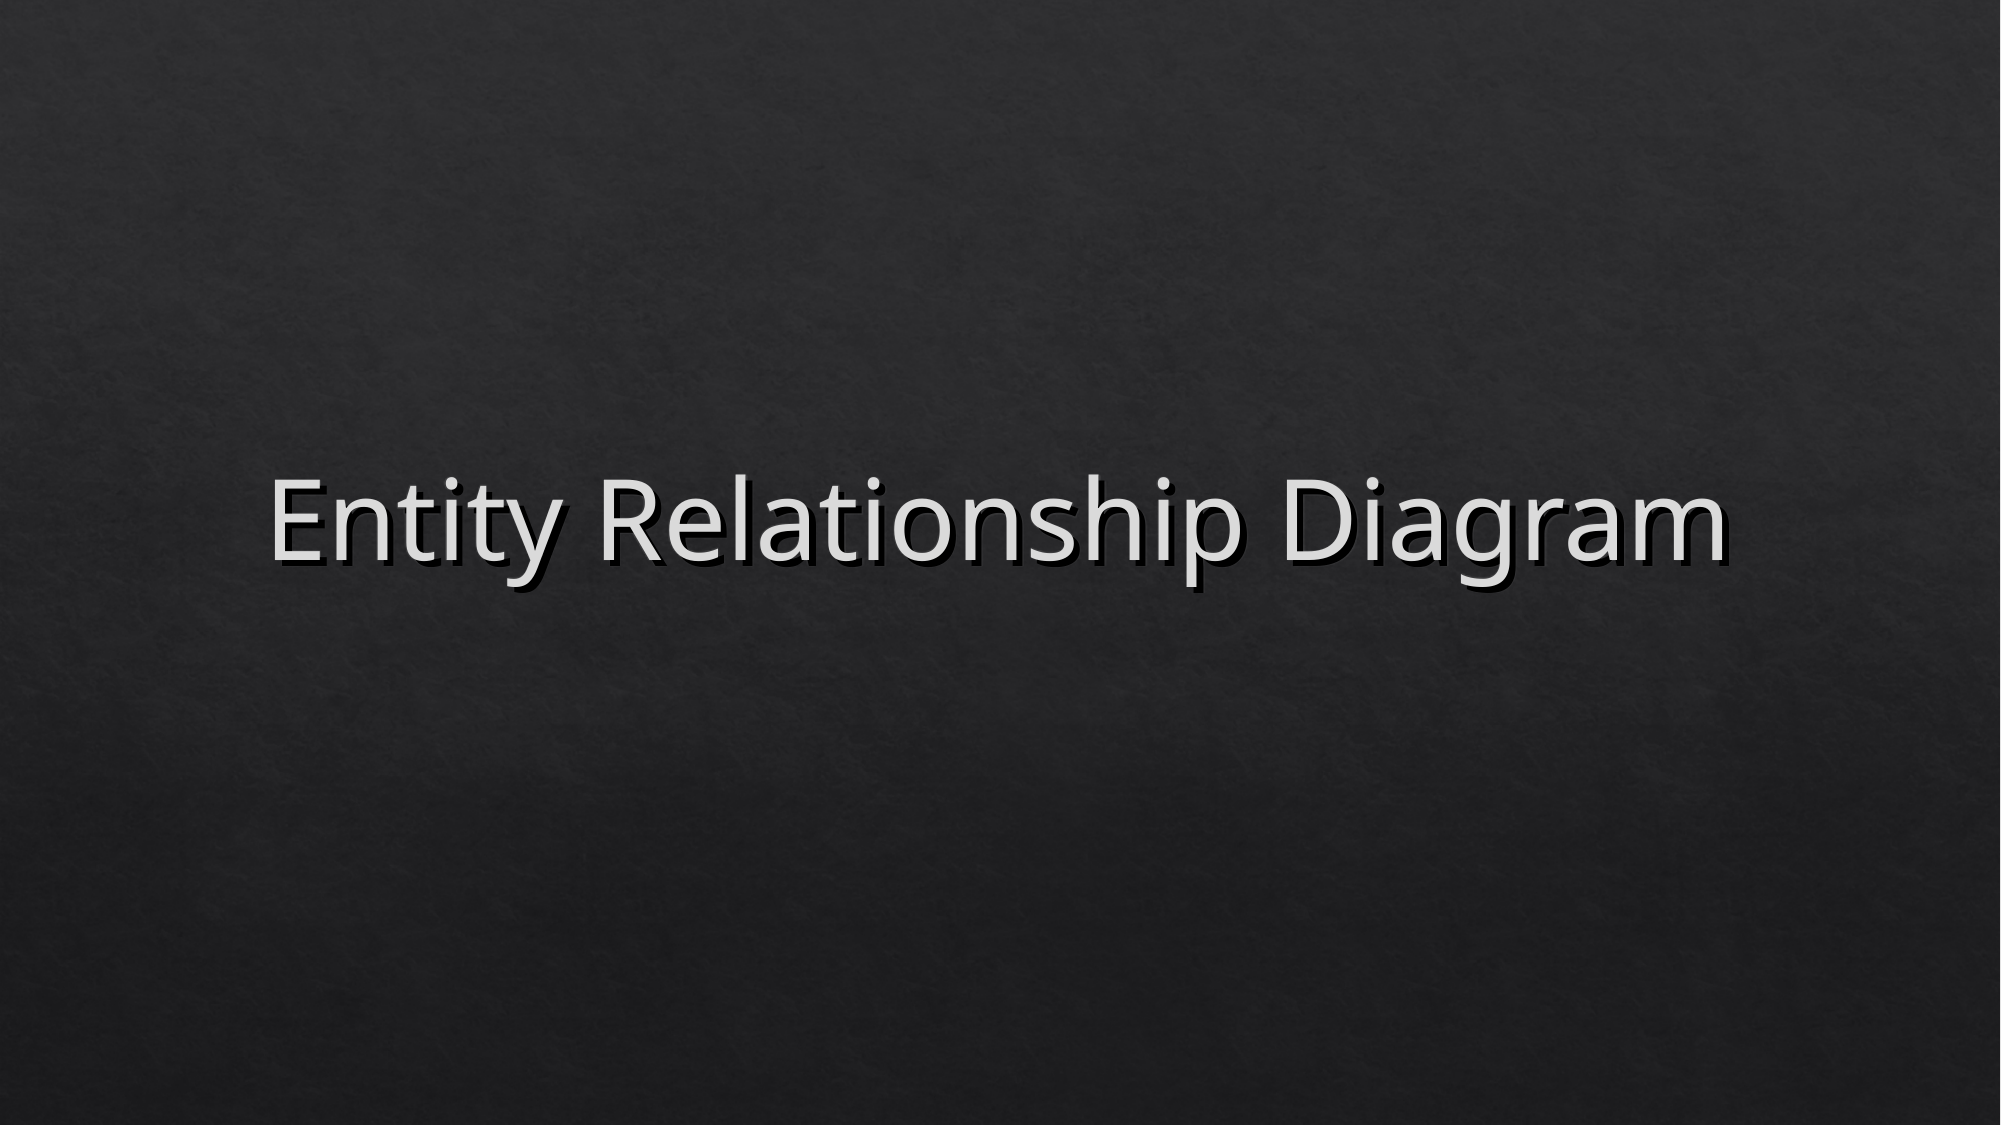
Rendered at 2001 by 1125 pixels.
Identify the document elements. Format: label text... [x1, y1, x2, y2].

title Entity Relationship Diagram [224, 290, 1774, 591]
